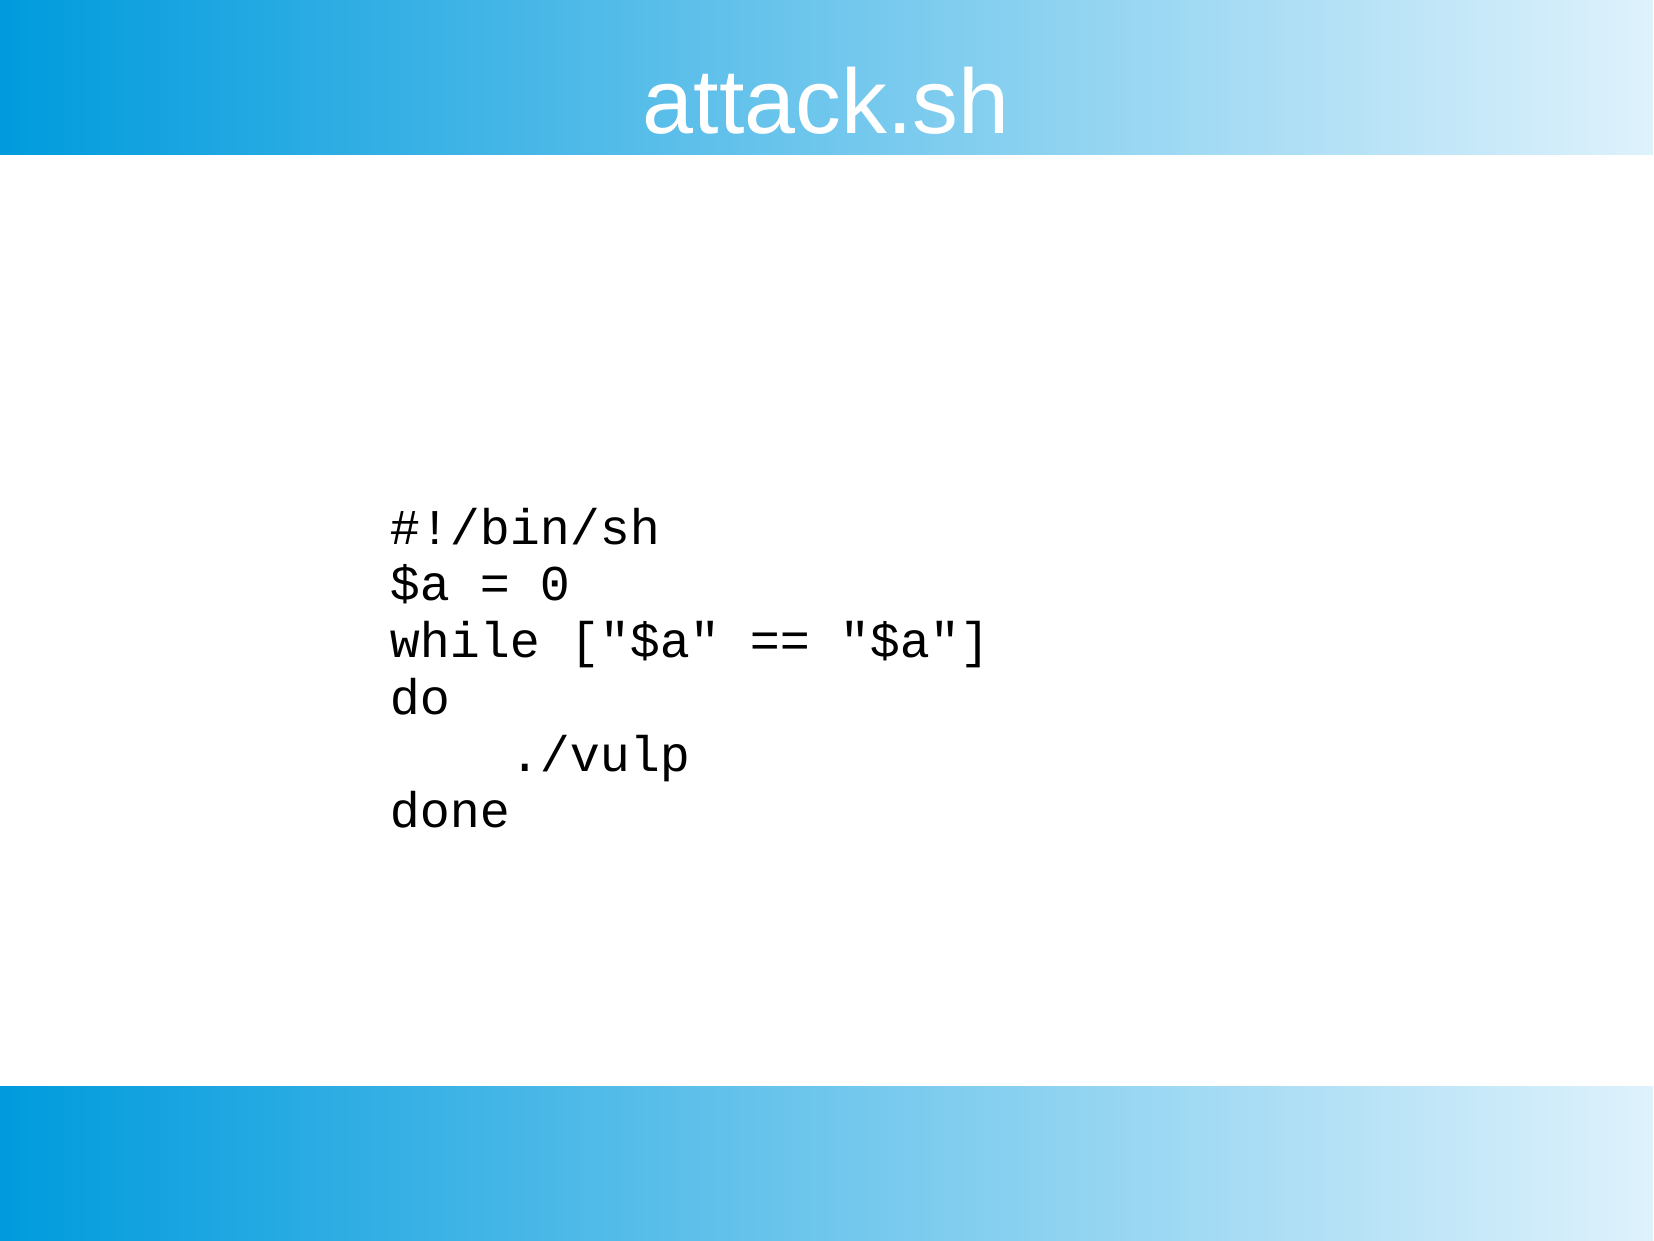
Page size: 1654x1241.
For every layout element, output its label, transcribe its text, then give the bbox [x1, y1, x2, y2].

title attack.sh [82, 49, 1571, 155]
text_box #!/bin/sh $a = 0 while ["$a" == "$a"] do ./vulp done [375, 495, 1396, 849]
